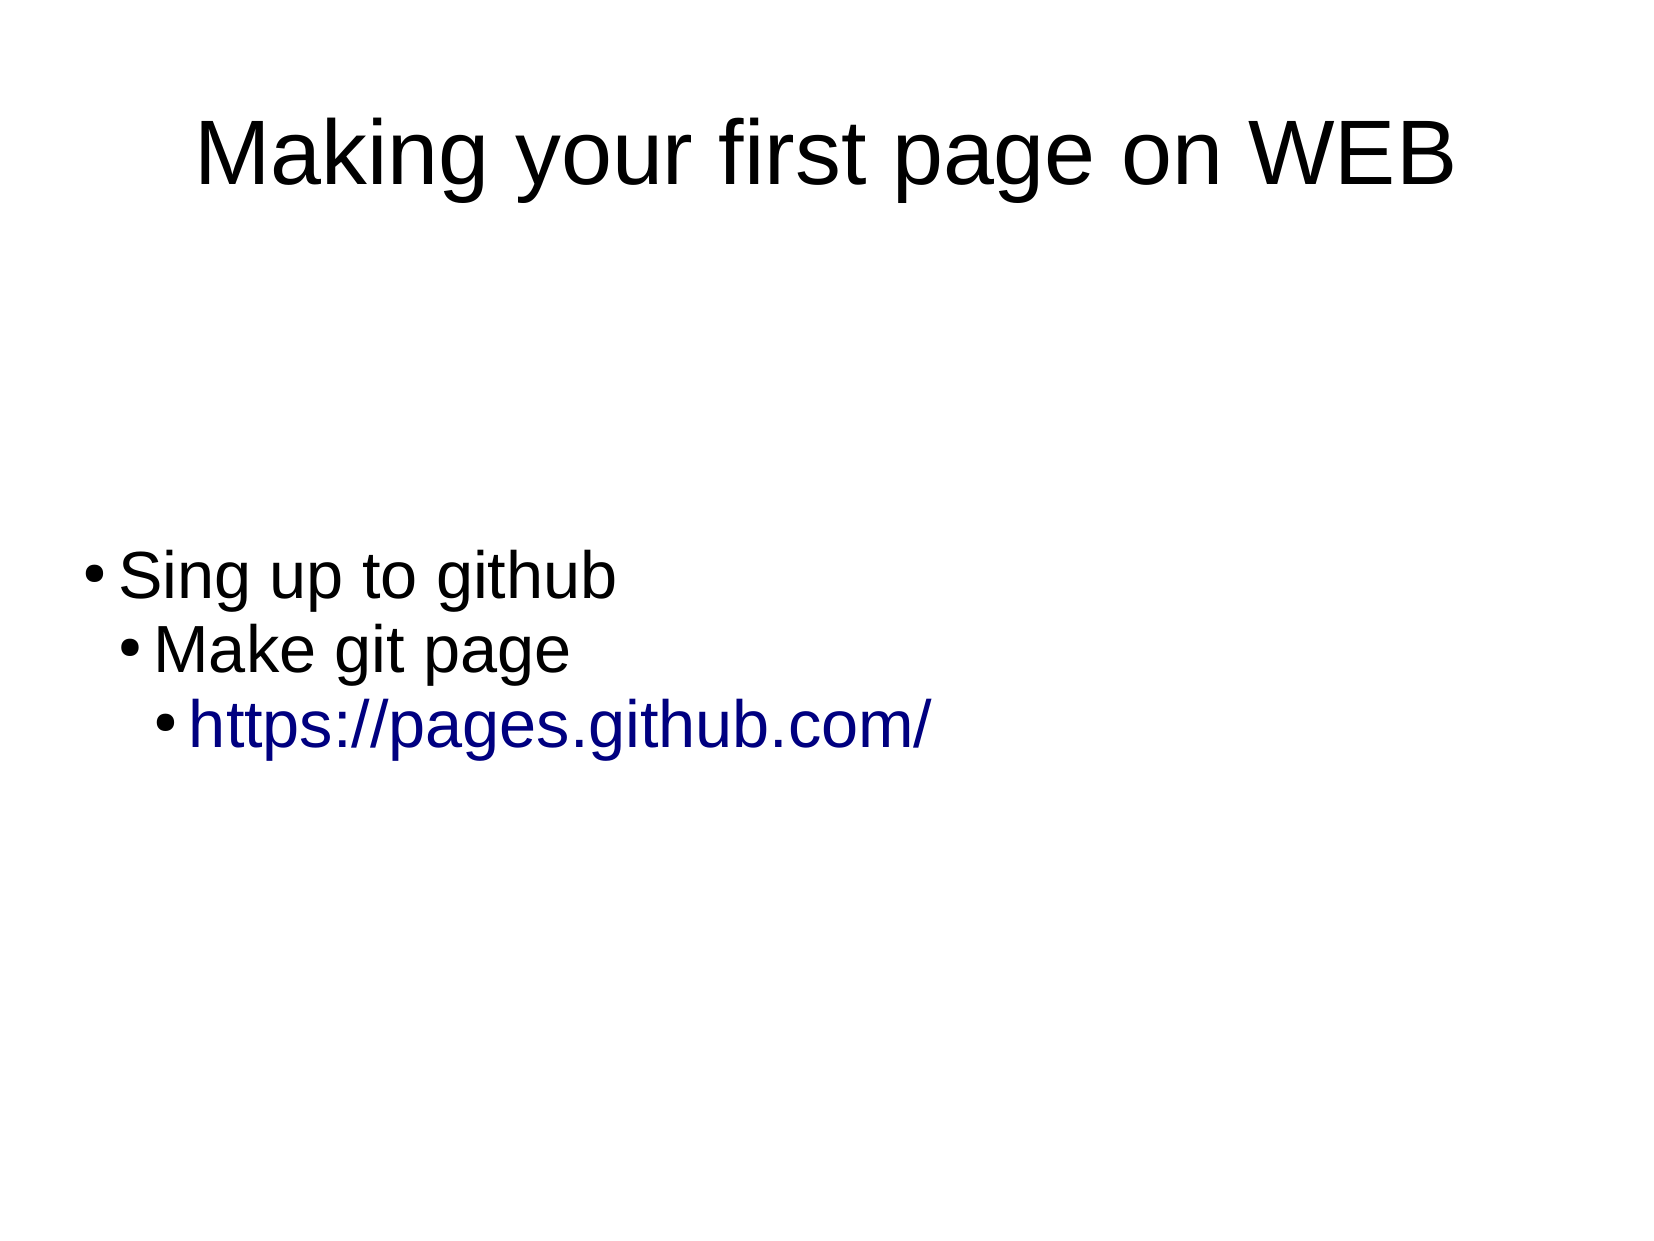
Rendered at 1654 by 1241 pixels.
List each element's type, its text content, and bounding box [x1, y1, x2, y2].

subtitle Sing up to github Make git page https://pages.github.com/ [82, 290, 1571, 1010]
title Making your first page on WEB [82, 49, 1571, 257]
